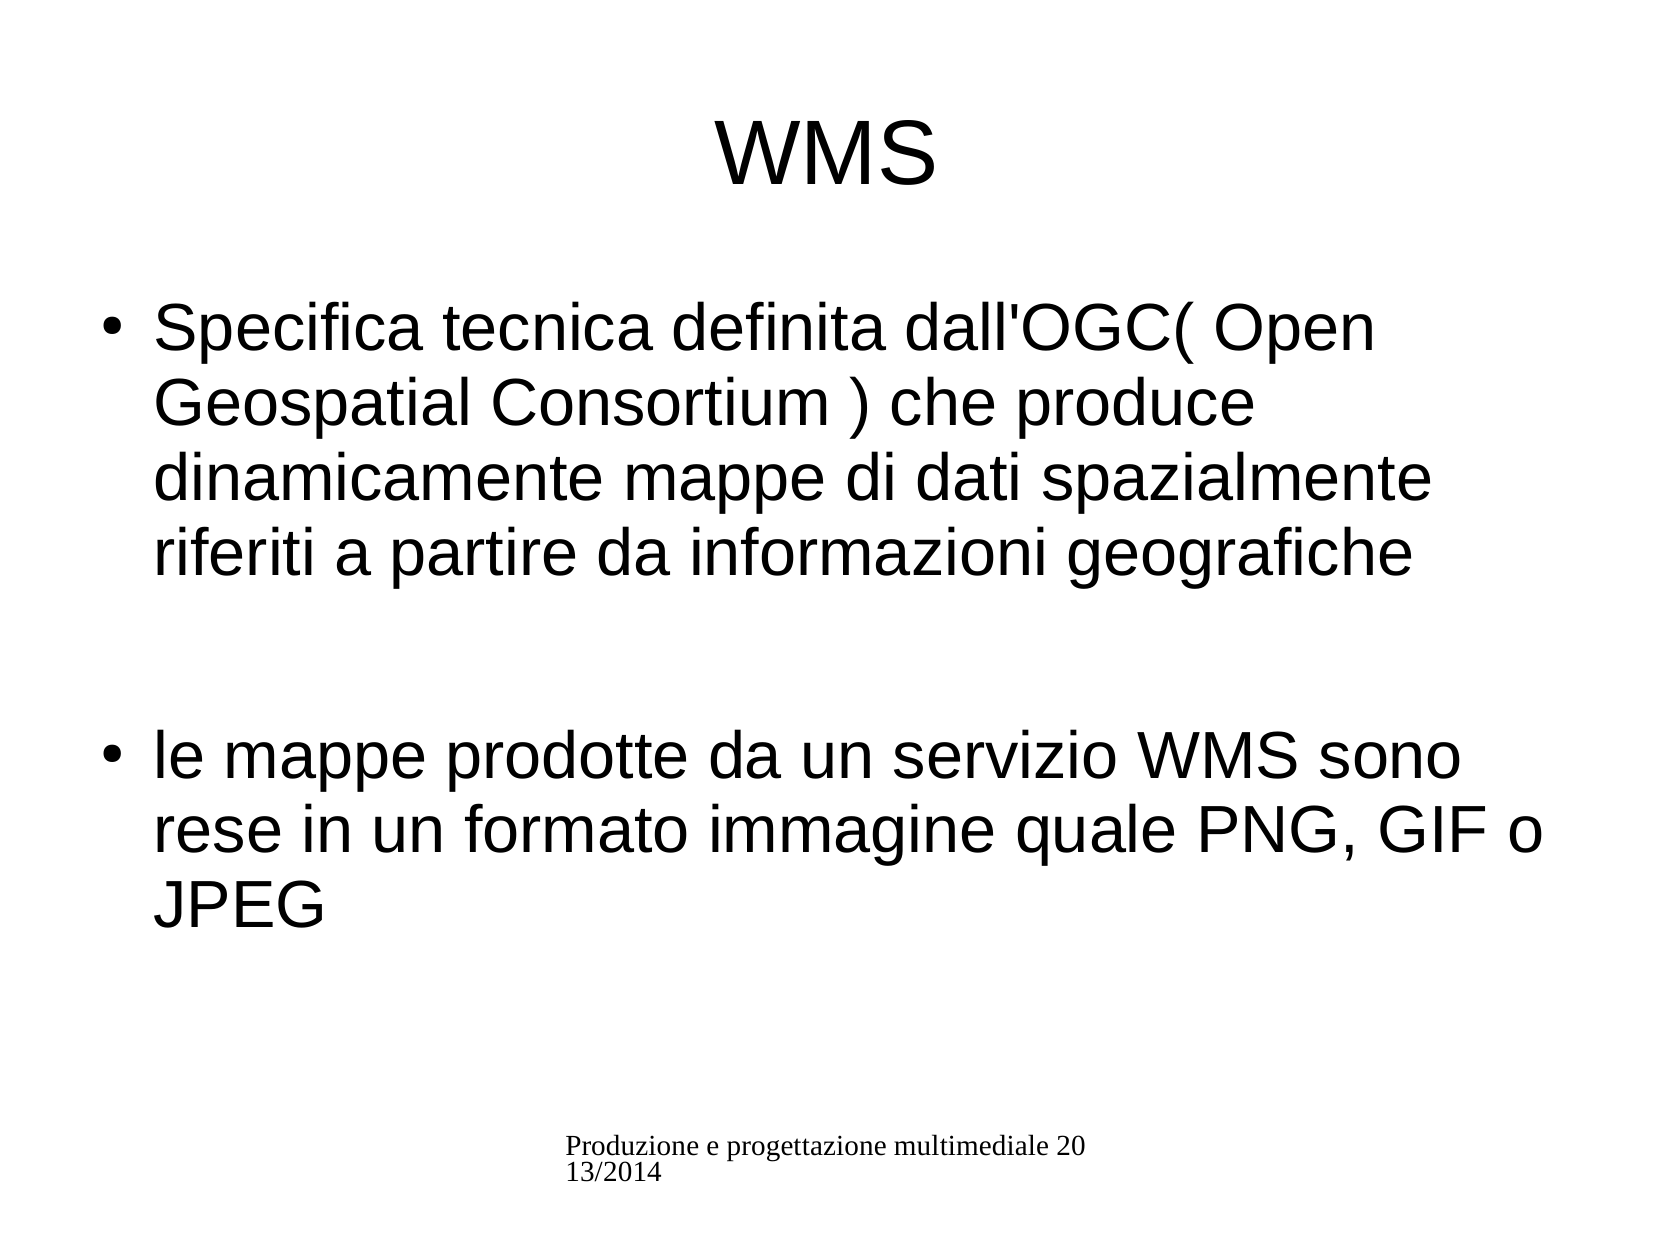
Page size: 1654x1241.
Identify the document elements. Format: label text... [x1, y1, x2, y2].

list Specifica tecnica definita dall'OGC( Open Geospatial Consortium ) che produce dinamicamente mappe di dati spazialmente riferiti a partire da informazioni geografiche [82, 290, 1571, 681]
title WMS [82, 49, 1571, 257]
list le mappe prodotte da un servizio WMS sono rese in un formato immagine quale PNG, GIF o JPEG [82, 717, 1571, 1109]
